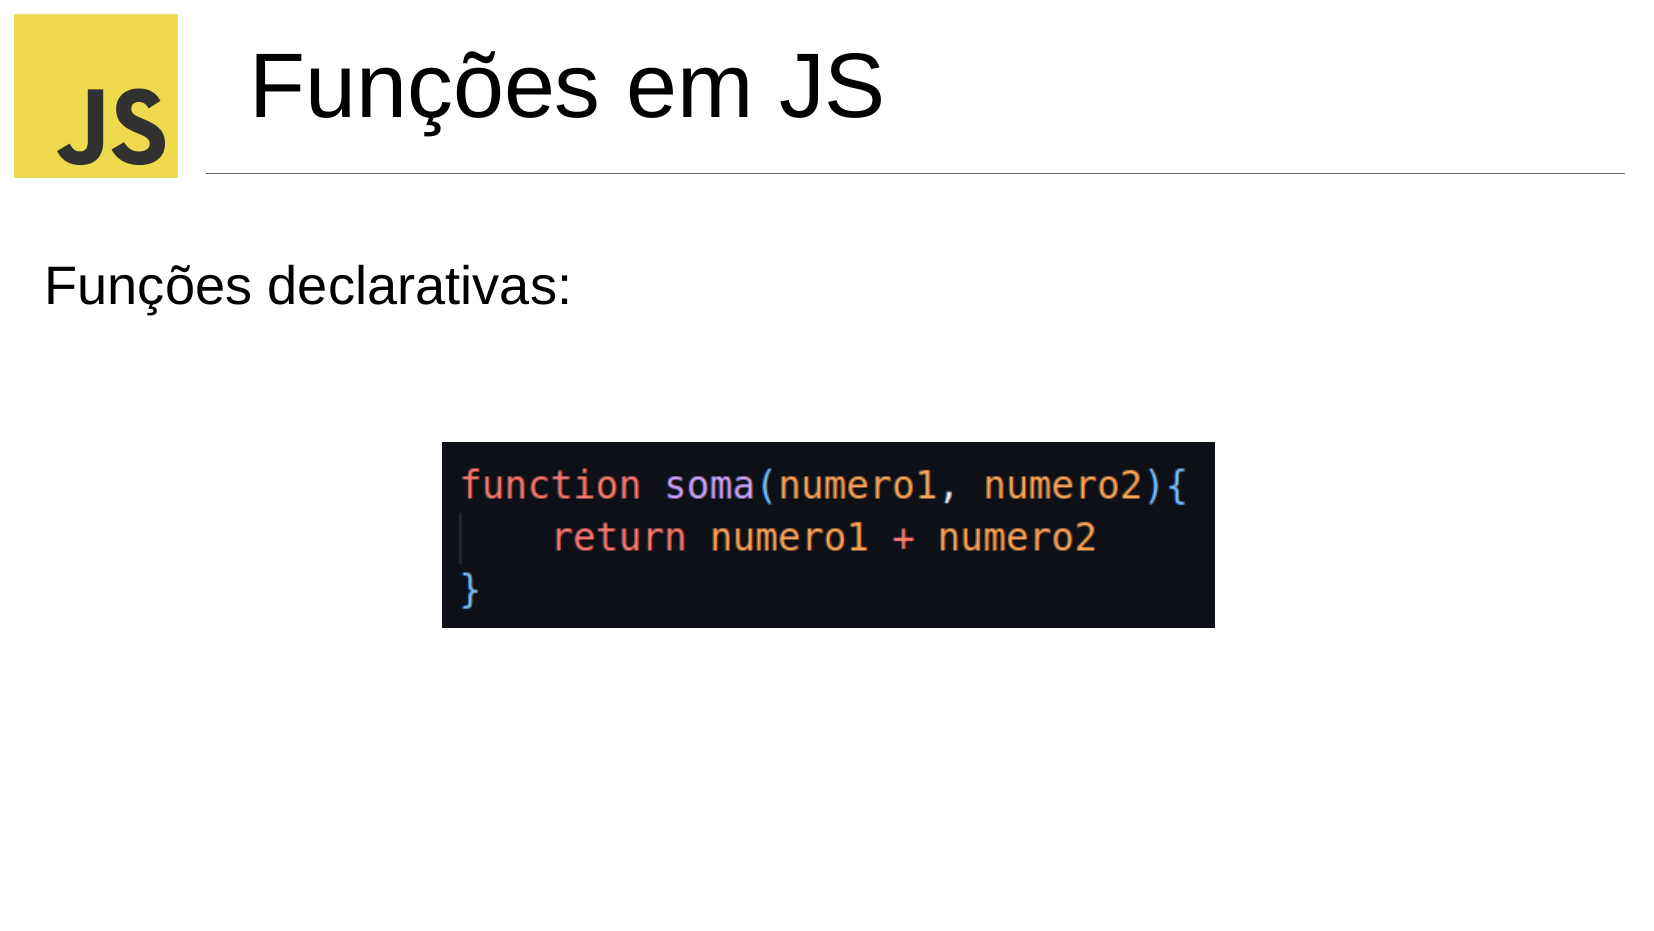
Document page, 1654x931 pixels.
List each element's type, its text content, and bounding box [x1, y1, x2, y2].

picture [14, 14, 178, 178]
text_box Funções declarativas: [29, 248, 768, 384]
title Funções em JS [249, 7, 1654, 164]
picture [442, 442, 1215, 628]
